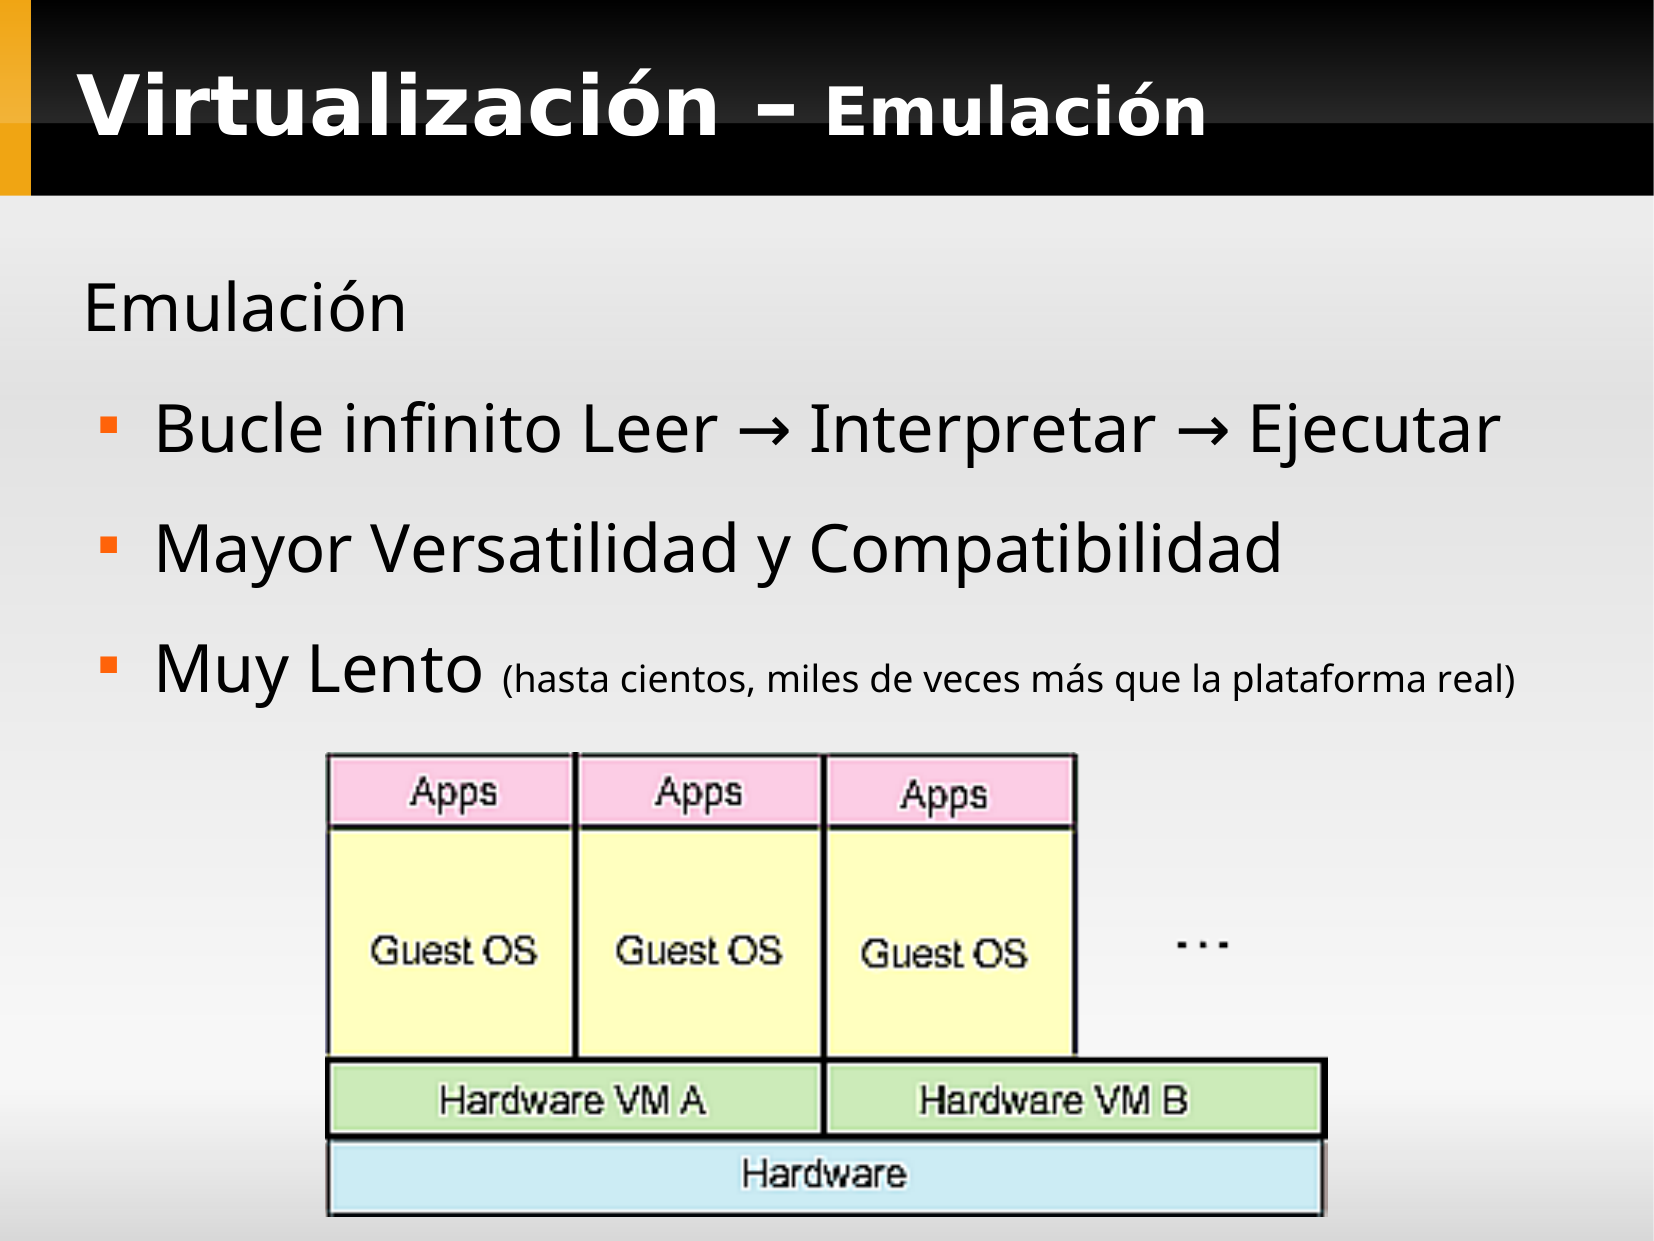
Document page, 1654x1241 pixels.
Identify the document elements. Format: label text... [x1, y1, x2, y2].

title Virtualización – Emulación [76, 7, 1565, 200]
picture [0, 0, 1654, 1241]
list Emulación Bucle infinito Leer → Interpretar → Ejecutar Mayor Versatilidad y Compatibilidad Muy Lento (hasta cientos, miles de veces más que la plataforma real) [82, 260, 1571, 1065]
